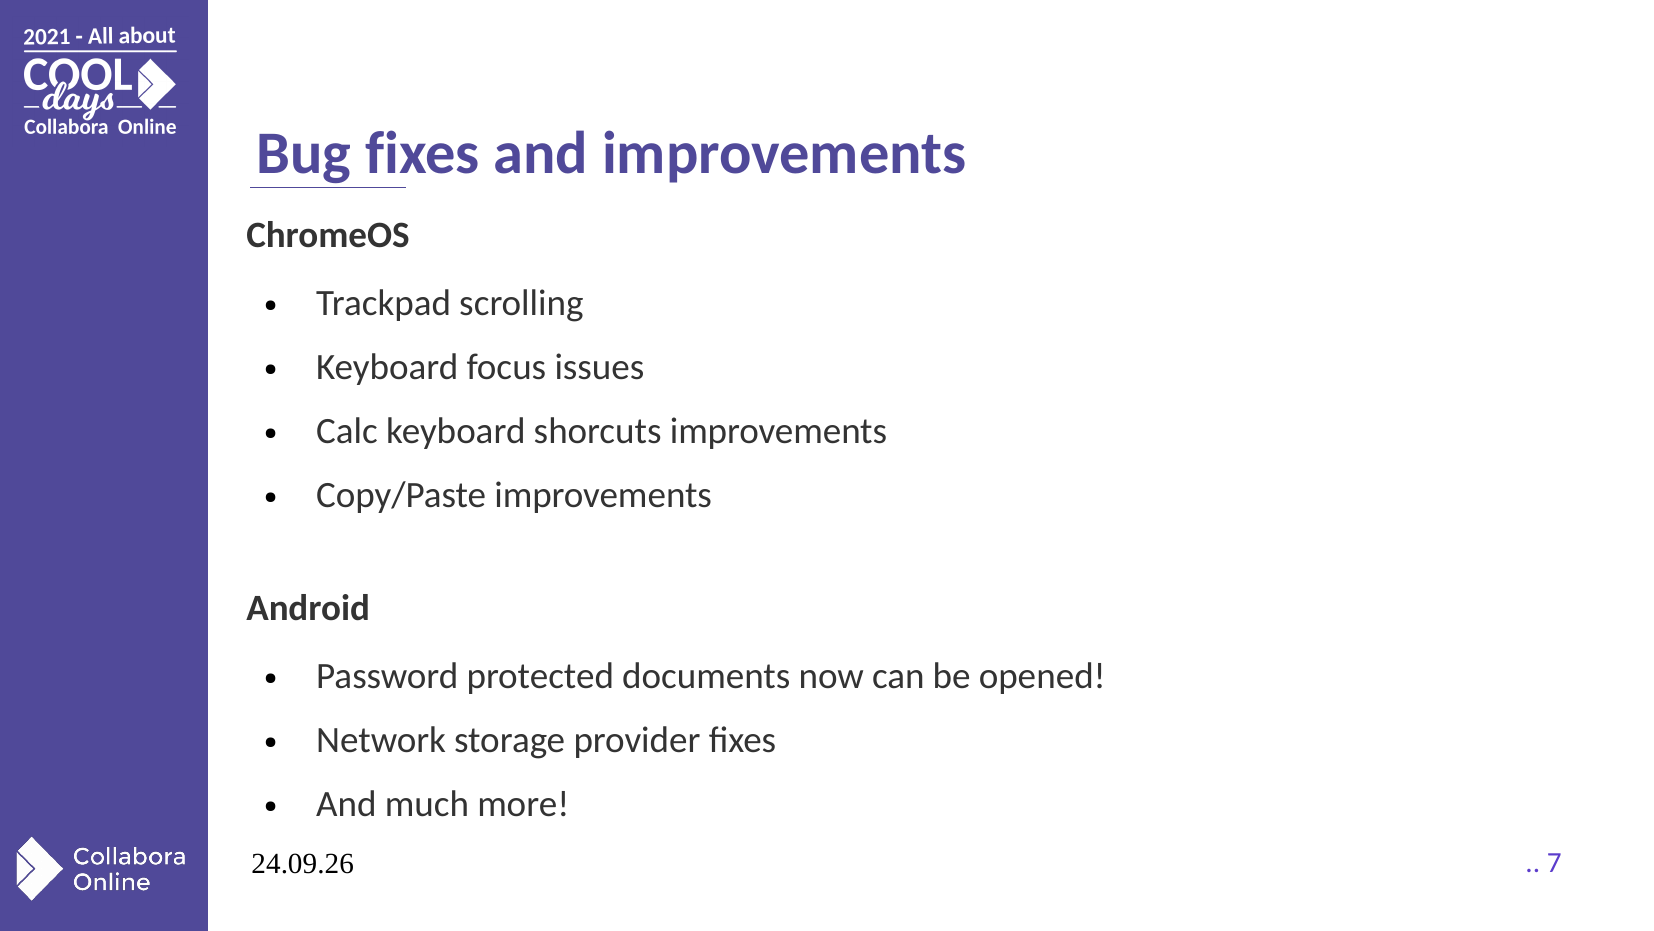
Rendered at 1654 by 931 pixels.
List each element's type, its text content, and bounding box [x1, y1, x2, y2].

title Bug fixes and improvements [256, 57, 1654, 189]
list ChromeOS Trackpad scrolling Keyboard focus issues Calc keyboard shorcuts improvements Copy/Paste improvements Android Password protected documents now can be opened! Network storage provider fixes And much more! [246, 210, 1565, 832]
picture [12, 832, 189, 905]
picture [12, 16, 189, 147]
